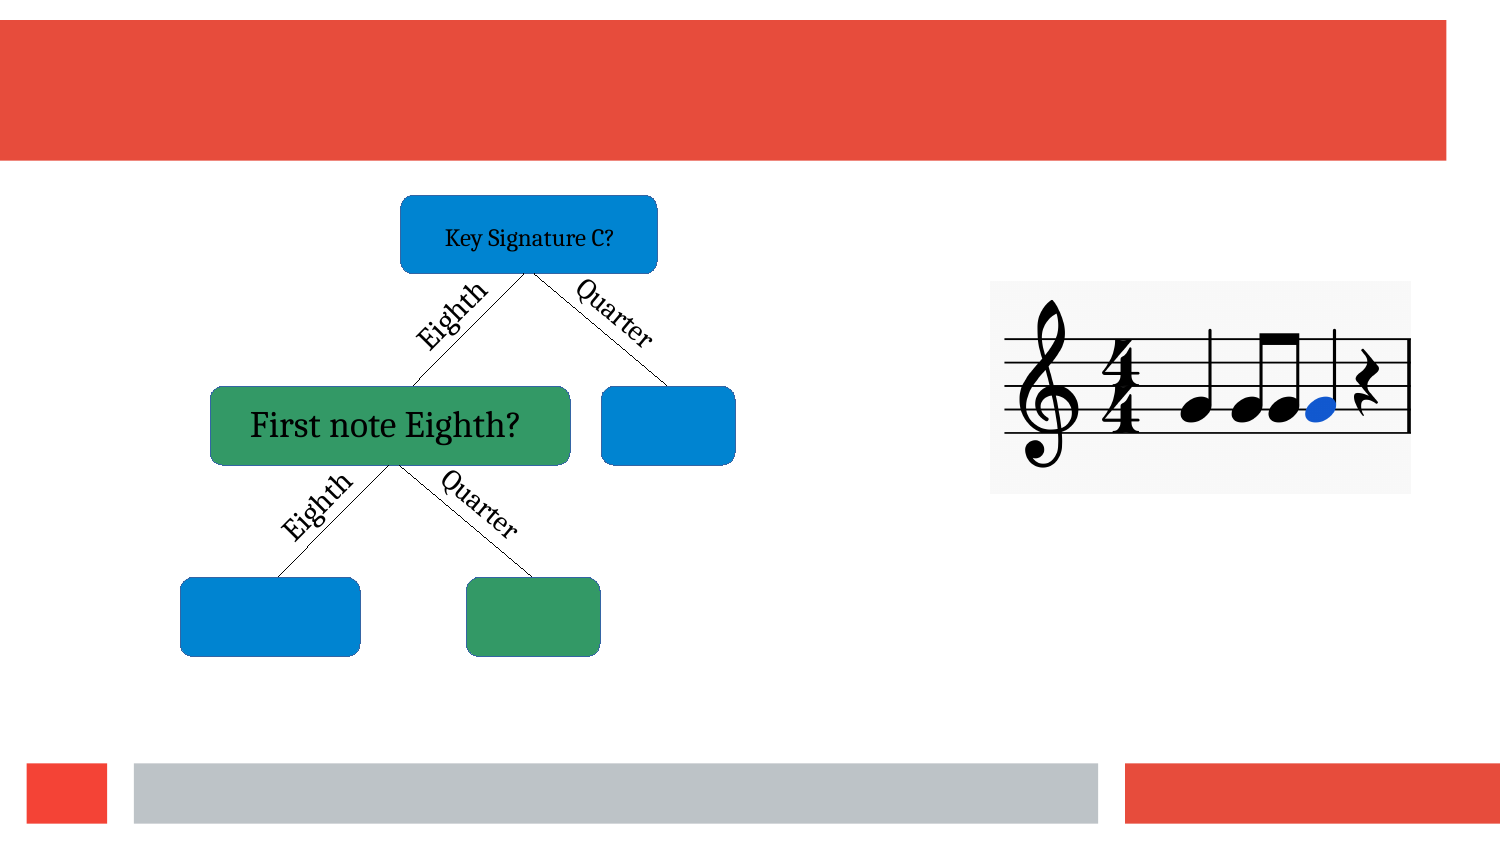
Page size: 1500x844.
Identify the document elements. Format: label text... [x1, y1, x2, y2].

text_box [180, 577, 361, 657]
text_box First note Eighth? [210, 386, 571, 466]
text_box [601, 386, 736, 466]
text_box [466, 577, 601, 657]
picture [990, 281, 1411, 494]
text_box Key Signature C? [400, 195, 658, 274]
